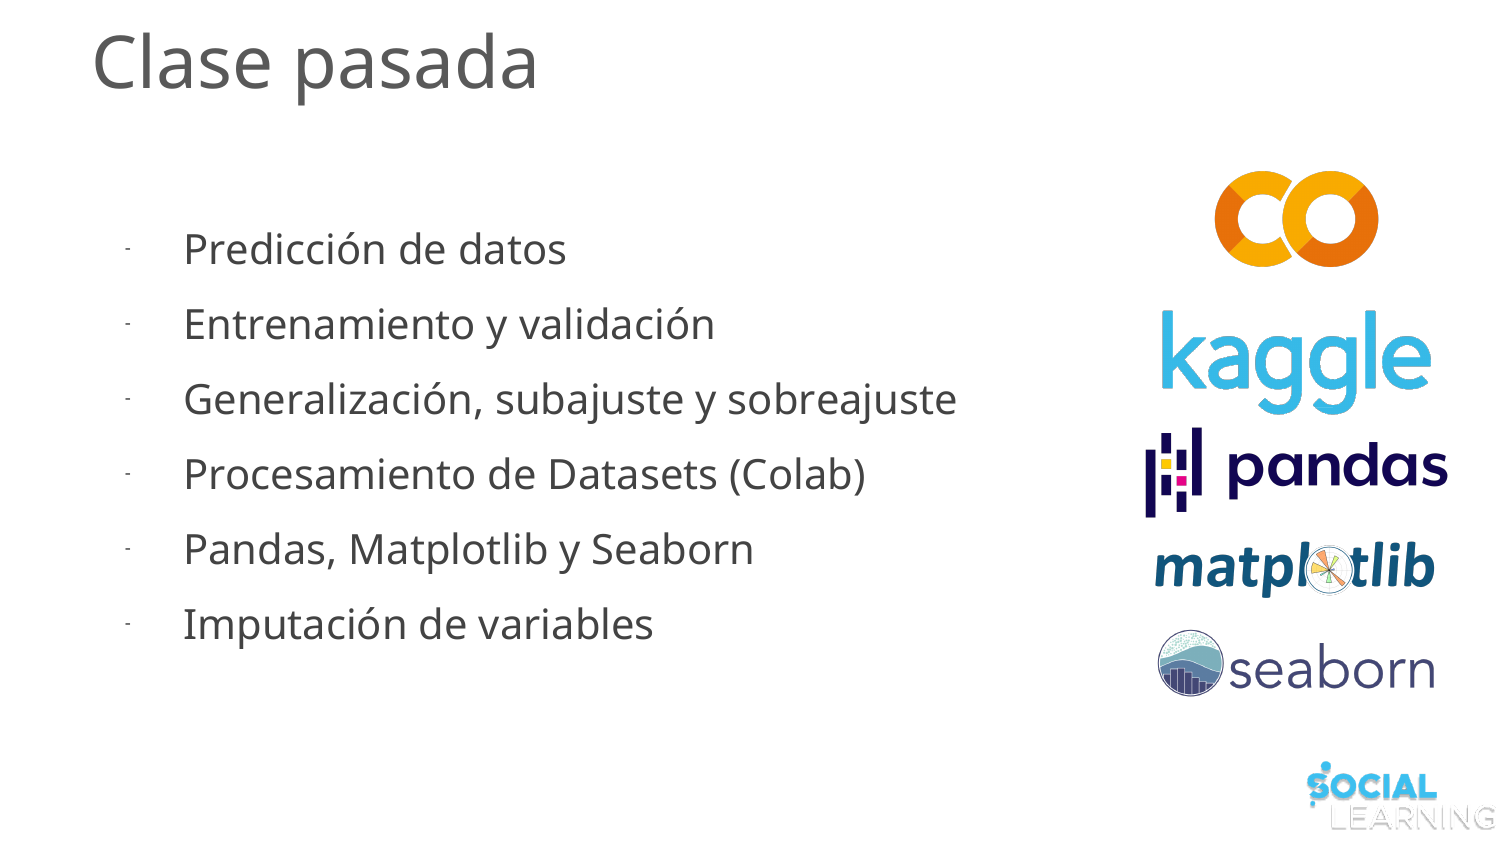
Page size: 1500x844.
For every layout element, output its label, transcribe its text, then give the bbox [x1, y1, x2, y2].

picture [1162, 136, 1431, 302]
picture [1131, 311, 1462, 605]
picture [1301, 744, 1500, 844]
text_box Clase pasada [76, 0, 1281, 142]
picture [1152, 624, 1442, 708]
text_box Predicción de datos Entrenamiento y validación Generalización, subajuste y sobreajuste Procesamiento de Datasets (Colab) Pandas, Matplotlib y Seaborn Imputación de variables [76, 182, 1159, 642]
